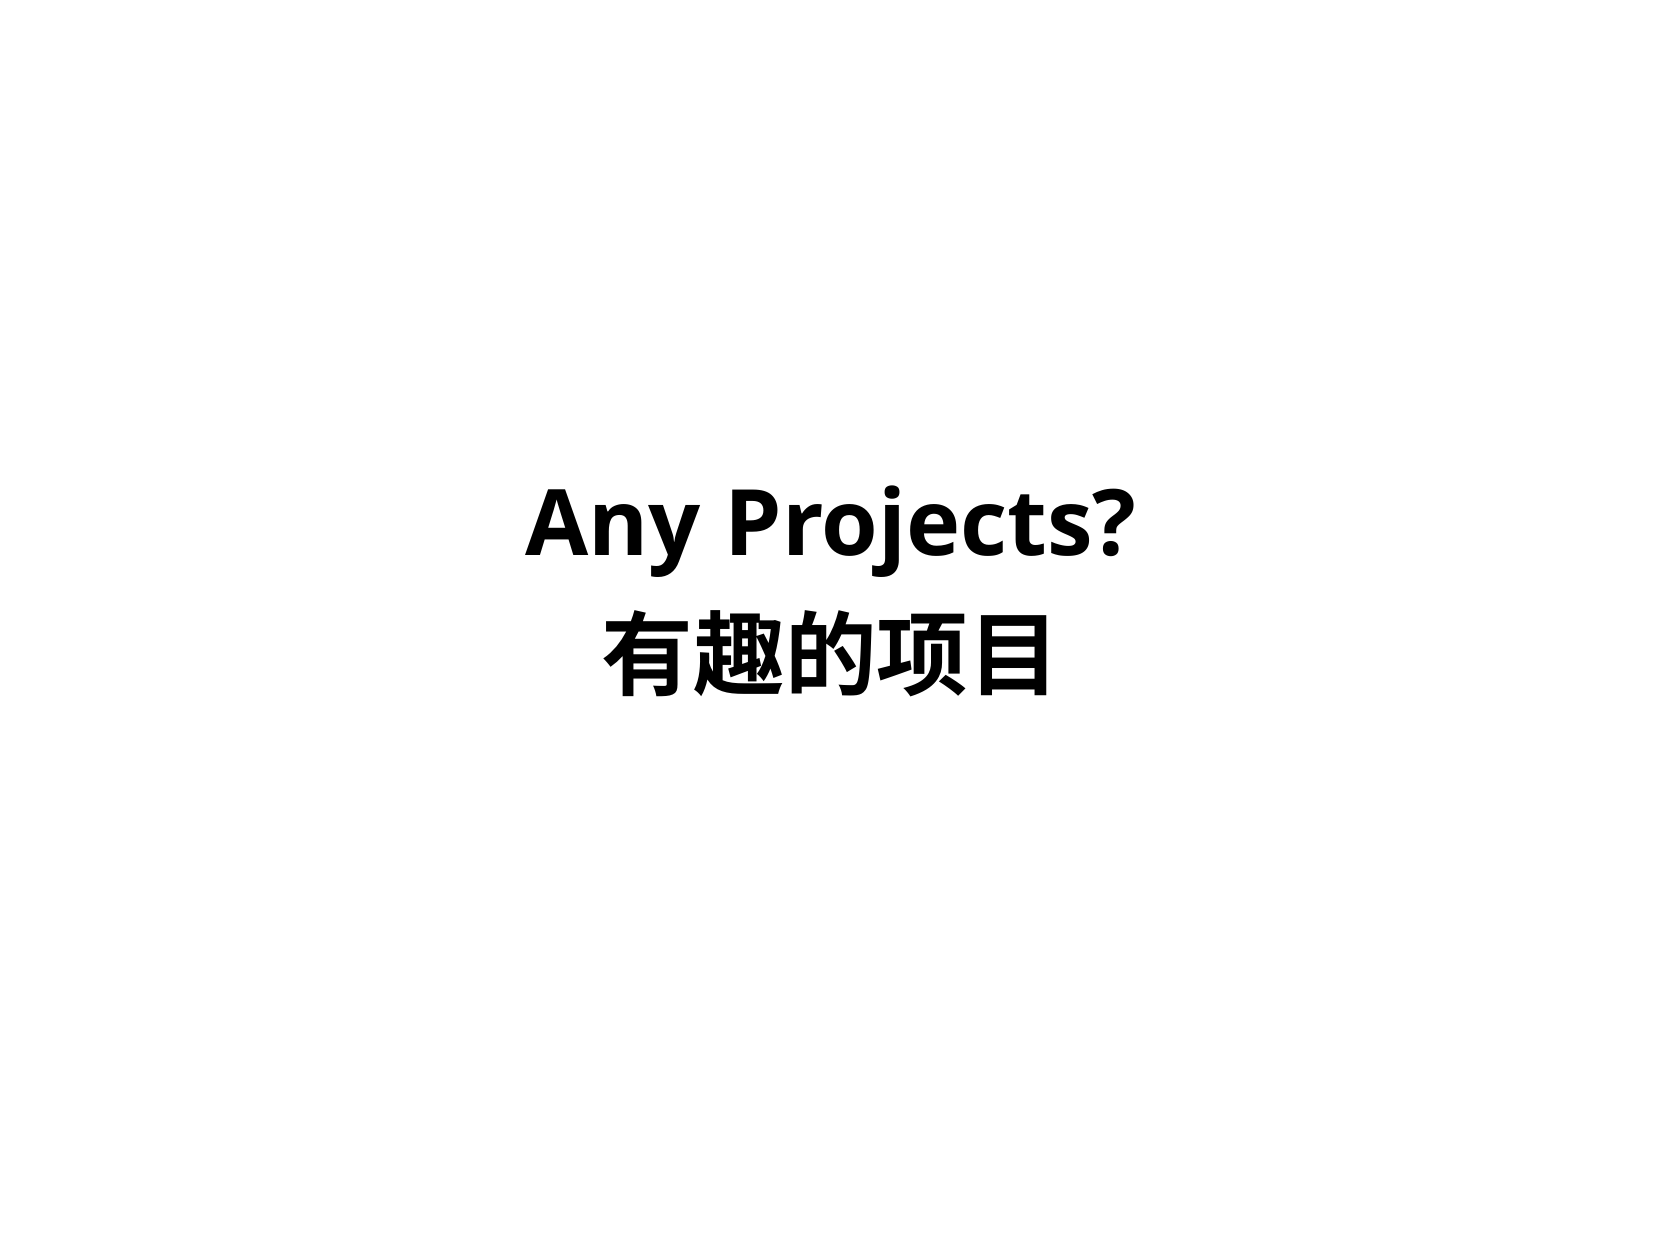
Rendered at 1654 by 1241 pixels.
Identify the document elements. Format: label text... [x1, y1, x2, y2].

title Any Projects? 有趣的项目 [87, 450, 1576, 723]
